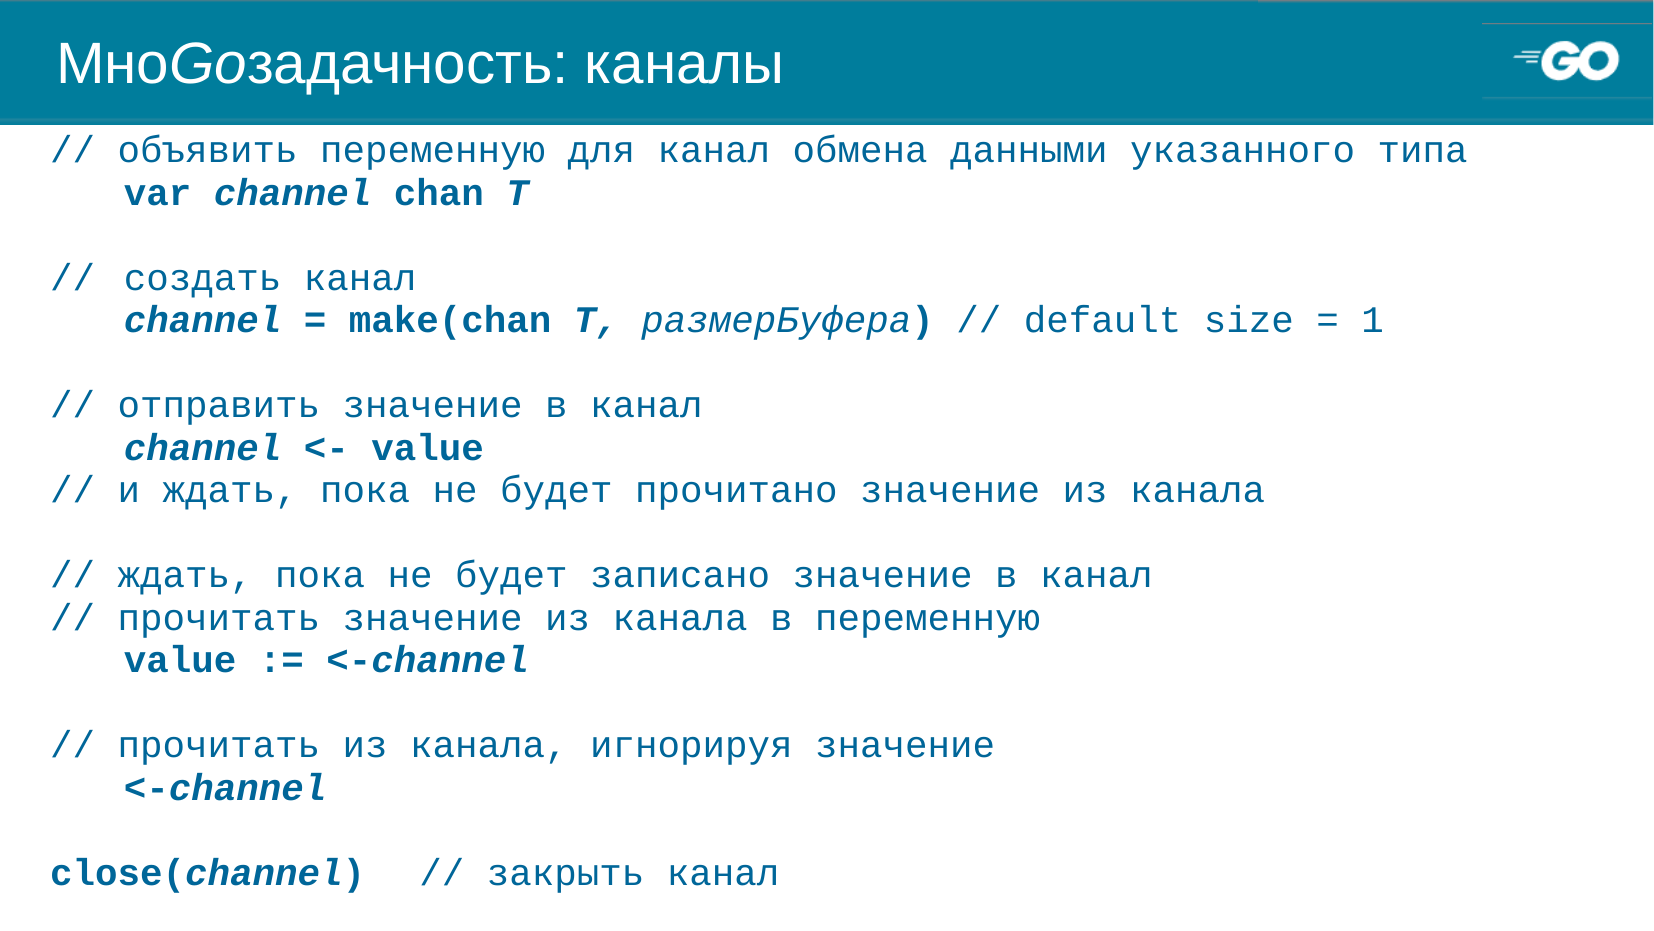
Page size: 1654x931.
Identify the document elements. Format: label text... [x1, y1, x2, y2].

picture [1542, 41, 1619, 81]
text_box // объявить переменную для канал обмена данными указанного типа var channel chan T // создать канал channel = make(chan T, размерБуфера) // default size = 1 // отправить значение в канал channel <- value // и ждать, пока не будет прочитано значение из канала // ждать, пока не будет записано значение в канал // прочитать значение из канала в переменную value := <-channel // прочитать из канала, игнорируя значение <-channel close(channel) // закрыть канал [35, 124, 1619, 905]
text_box МноGoзадачность: каналы [41, 23, 1495, 104]
